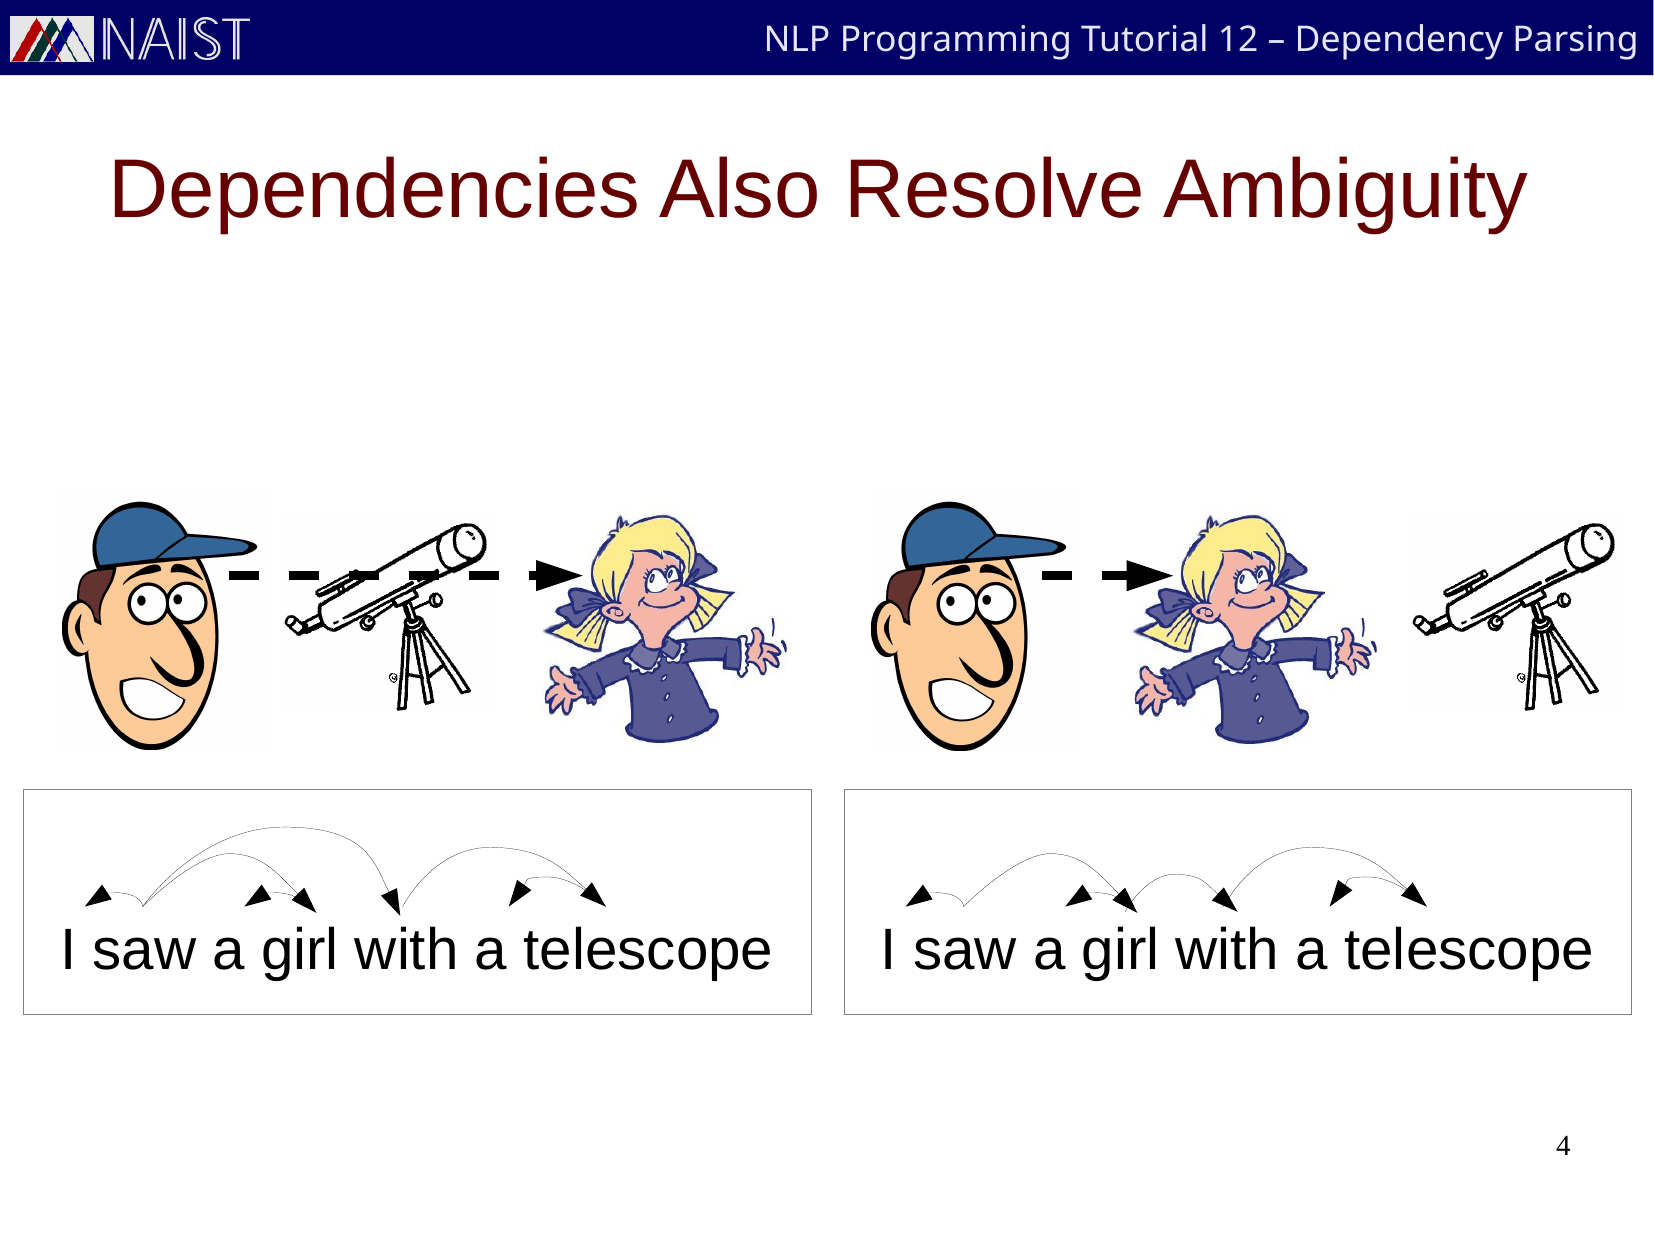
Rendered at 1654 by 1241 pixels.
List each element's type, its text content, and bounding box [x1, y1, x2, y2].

picture [1407, 512, 1620, 713]
picture [62, 487, 269, 751]
picture [1112, 504, 1382, 751]
picture [10, 16, 94, 62]
picture [871, 487, 1078, 751]
text_box I saw a girl with a telescope [866, 909, 1611, 990]
picture [522, 504, 792, 751]
title Dependencies Also Resolve Ambiguity [75, 92, 1564, 285]
text_box I saw a girl with a telescope [45, 909, 790, 990]
picture [279, 512, 492, 713]
picture [102, 17, 251, 60]
